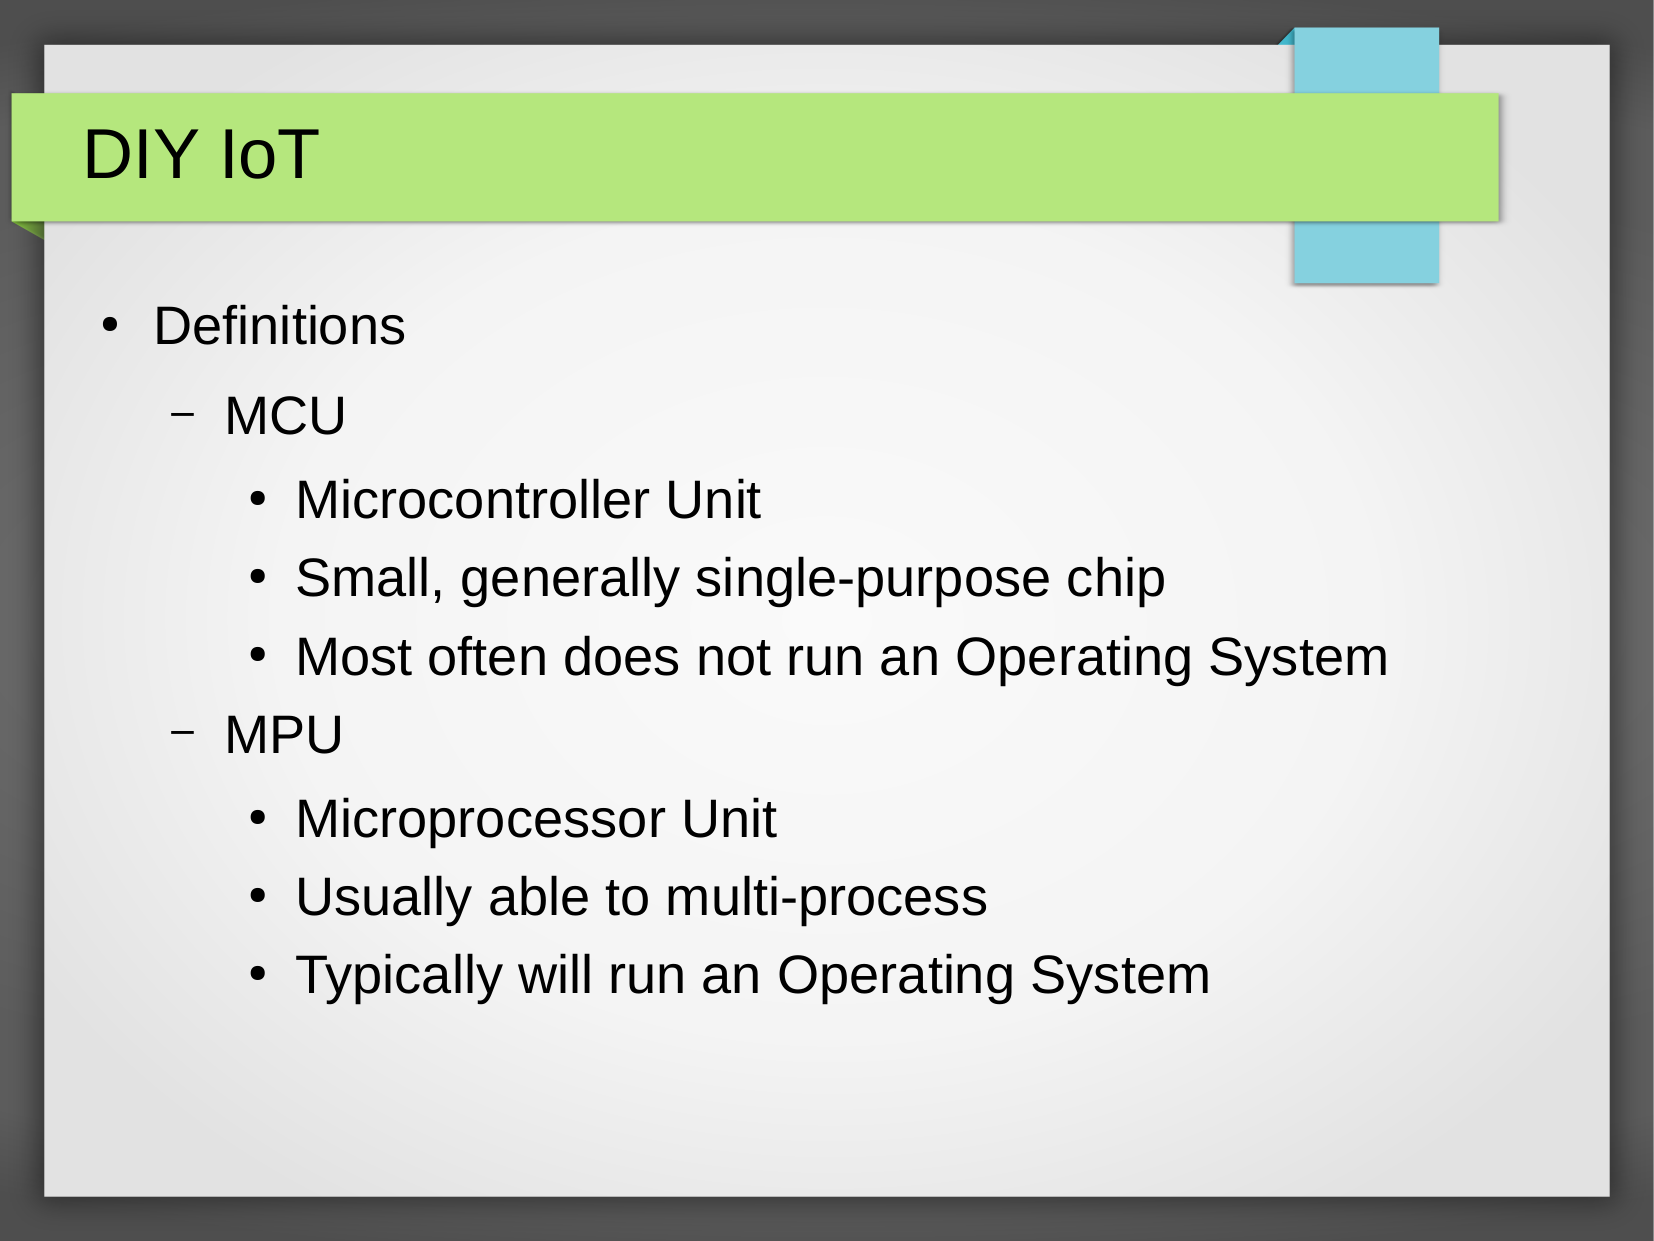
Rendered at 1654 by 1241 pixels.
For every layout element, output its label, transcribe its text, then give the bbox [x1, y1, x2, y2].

title DIY IoT [82, 94, 1264, 213]
list Definitions MCU Microcontroller Unit Small, generally single-purpose chip Most often does not run an Operating System MPU Microprocessor Unit Usually able to multi-process Typically will run an Operating System [82, 295, 1571, 1096]
picture [0, 0, 1654, 1241]
